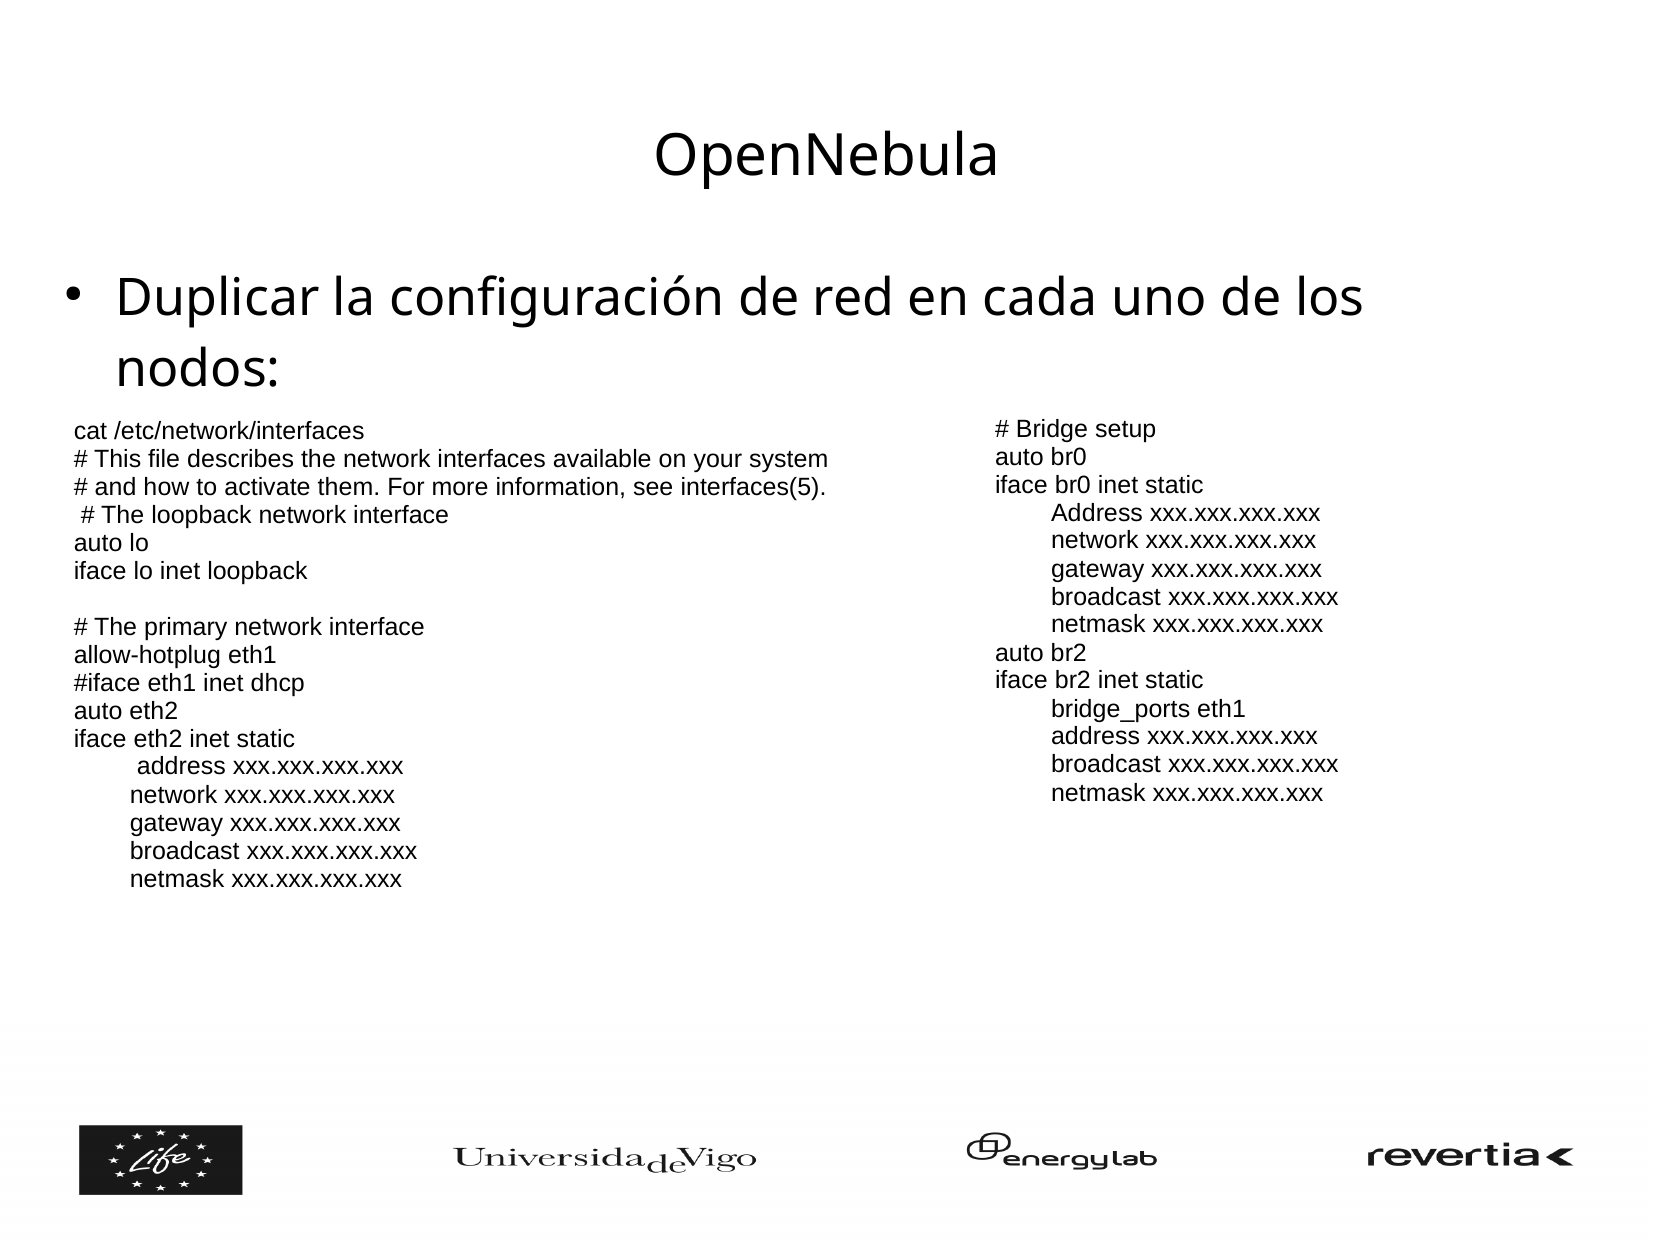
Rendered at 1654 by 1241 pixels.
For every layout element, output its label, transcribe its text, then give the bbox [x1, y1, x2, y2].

list Duplicar la configuración de red en cada uno de los nodos: [47, 259, 1536, 402]
title OpenNebula [82, 49, 1571, 257]
text_box cat /etc/network/interfaces # This file describes the network interfaces available on your system # and how to activate them. For more information, see interfaces(5). # The loopback network interface auto lo iface lo inet loopback # The primary network interface allow-hotplug eth1 #iface eth1 inet dhcp auto eth2 iface eth2 inet static address xxx.xxx.xxx.xxx network xxx.xxx.xxx.xxx gateway xxx.xxx.xxx.xxx broadcast xxx.xxx.xxx.xxx netmask xxx.xxx.xxx.xxx [59, 409, 846, 900]
text_box # Bridge setup auto br0 iface br0 inet static Address xxx.xxx.xxx.xxx network xxx.xxx.xxx.xxx gateway xxx.xxx.xxx.xxx broadcast xxx.xxx.xxx.xxx netmask xxx.xxx.xxx.xxx auto br2 iface br2 inet static bridge_ports eth1 address xxx.xxx.xxx.xxx broadcast xxx.xxx.xxx.xxx netmask xxx.xxx.xxx.xxx [980, 406, 1355, 814]
picture [0, 1009, 1654, 1241]
text_box [862, 460, 1548, 1063]
